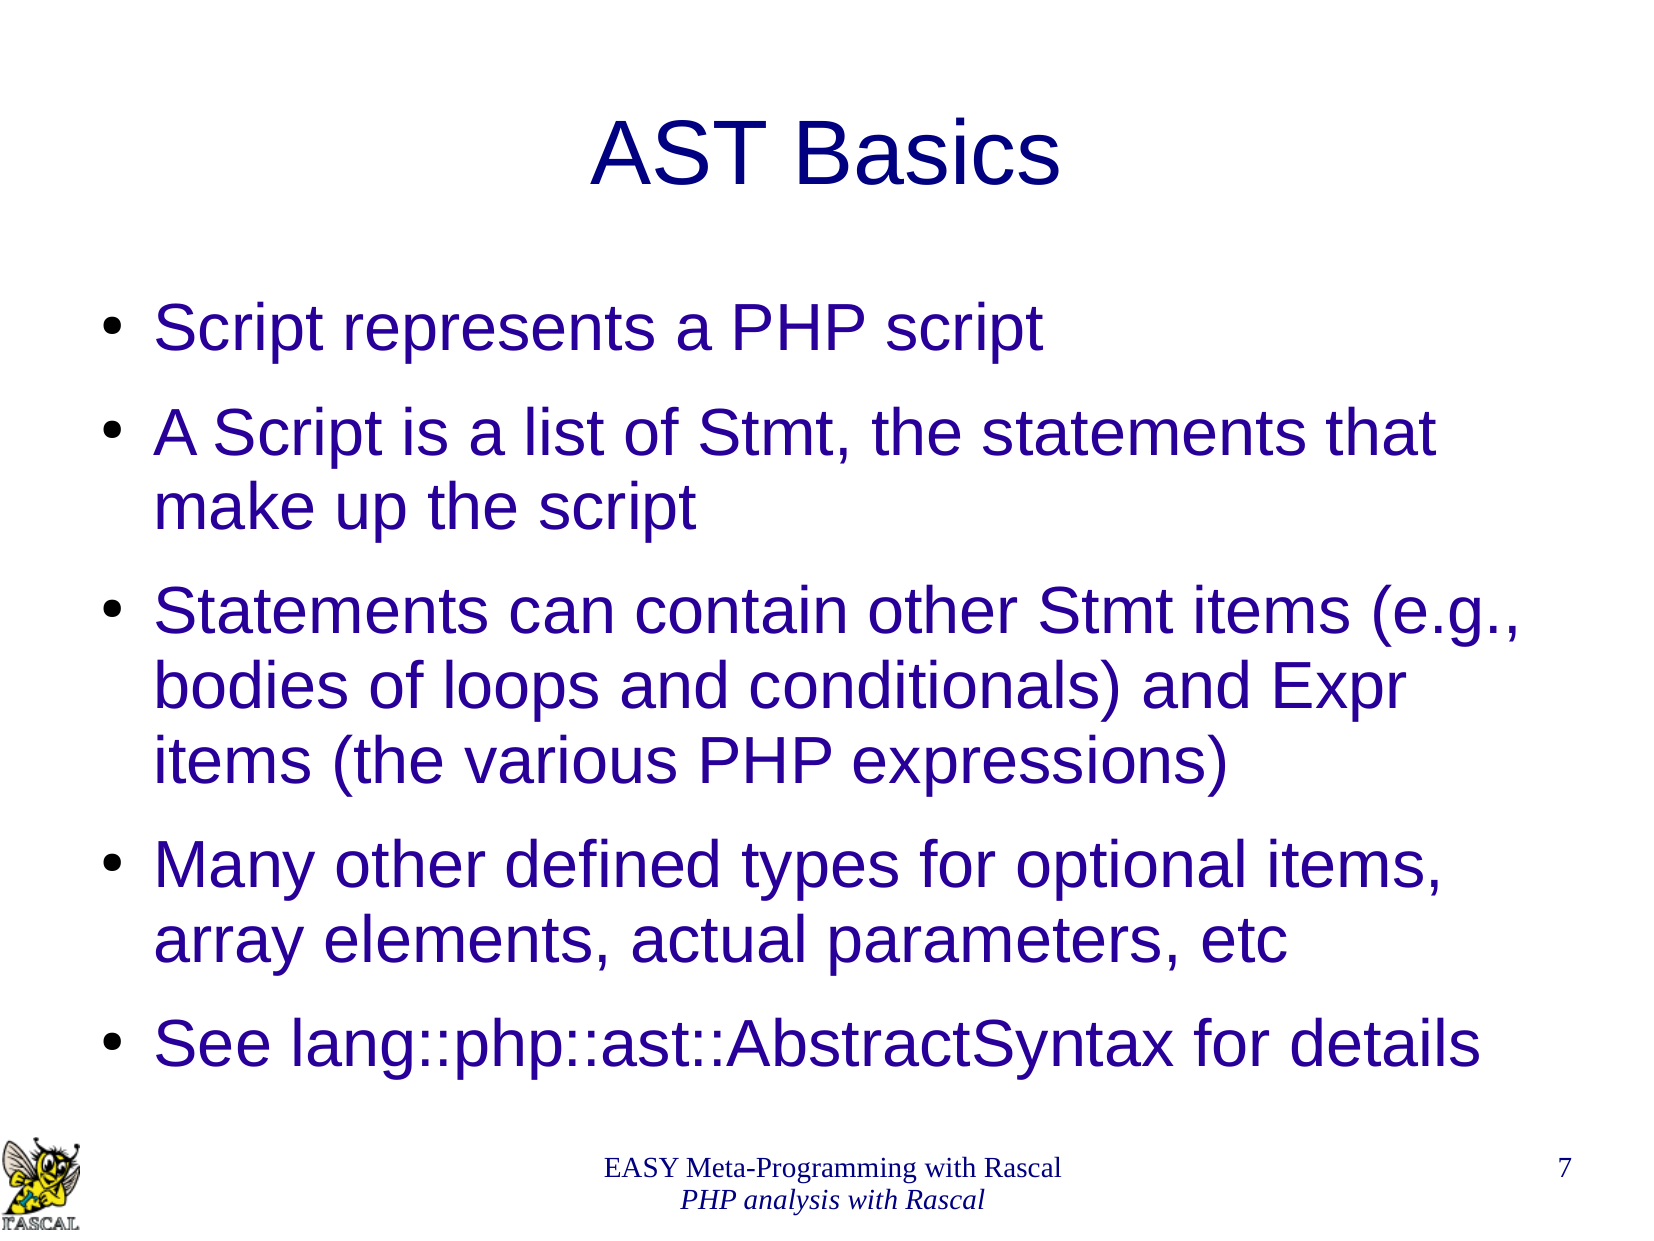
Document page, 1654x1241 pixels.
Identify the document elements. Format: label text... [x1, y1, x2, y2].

picture [1, 1137, 80, 1230]
list Script represents a PHP script A Script is a list of Stmt, the statements that make up the script Statements can contain other Stmt items (e.g., bodies of loops and conditionals) and Expr items (the various PHP expressions) Many other defined types for optional items, array elements, actual parameters, etc See lang::php::ast::AbstractSyntax for details [82, 290, 1571, 1010]
title AST Basics [82, 49, 1571, 257]
